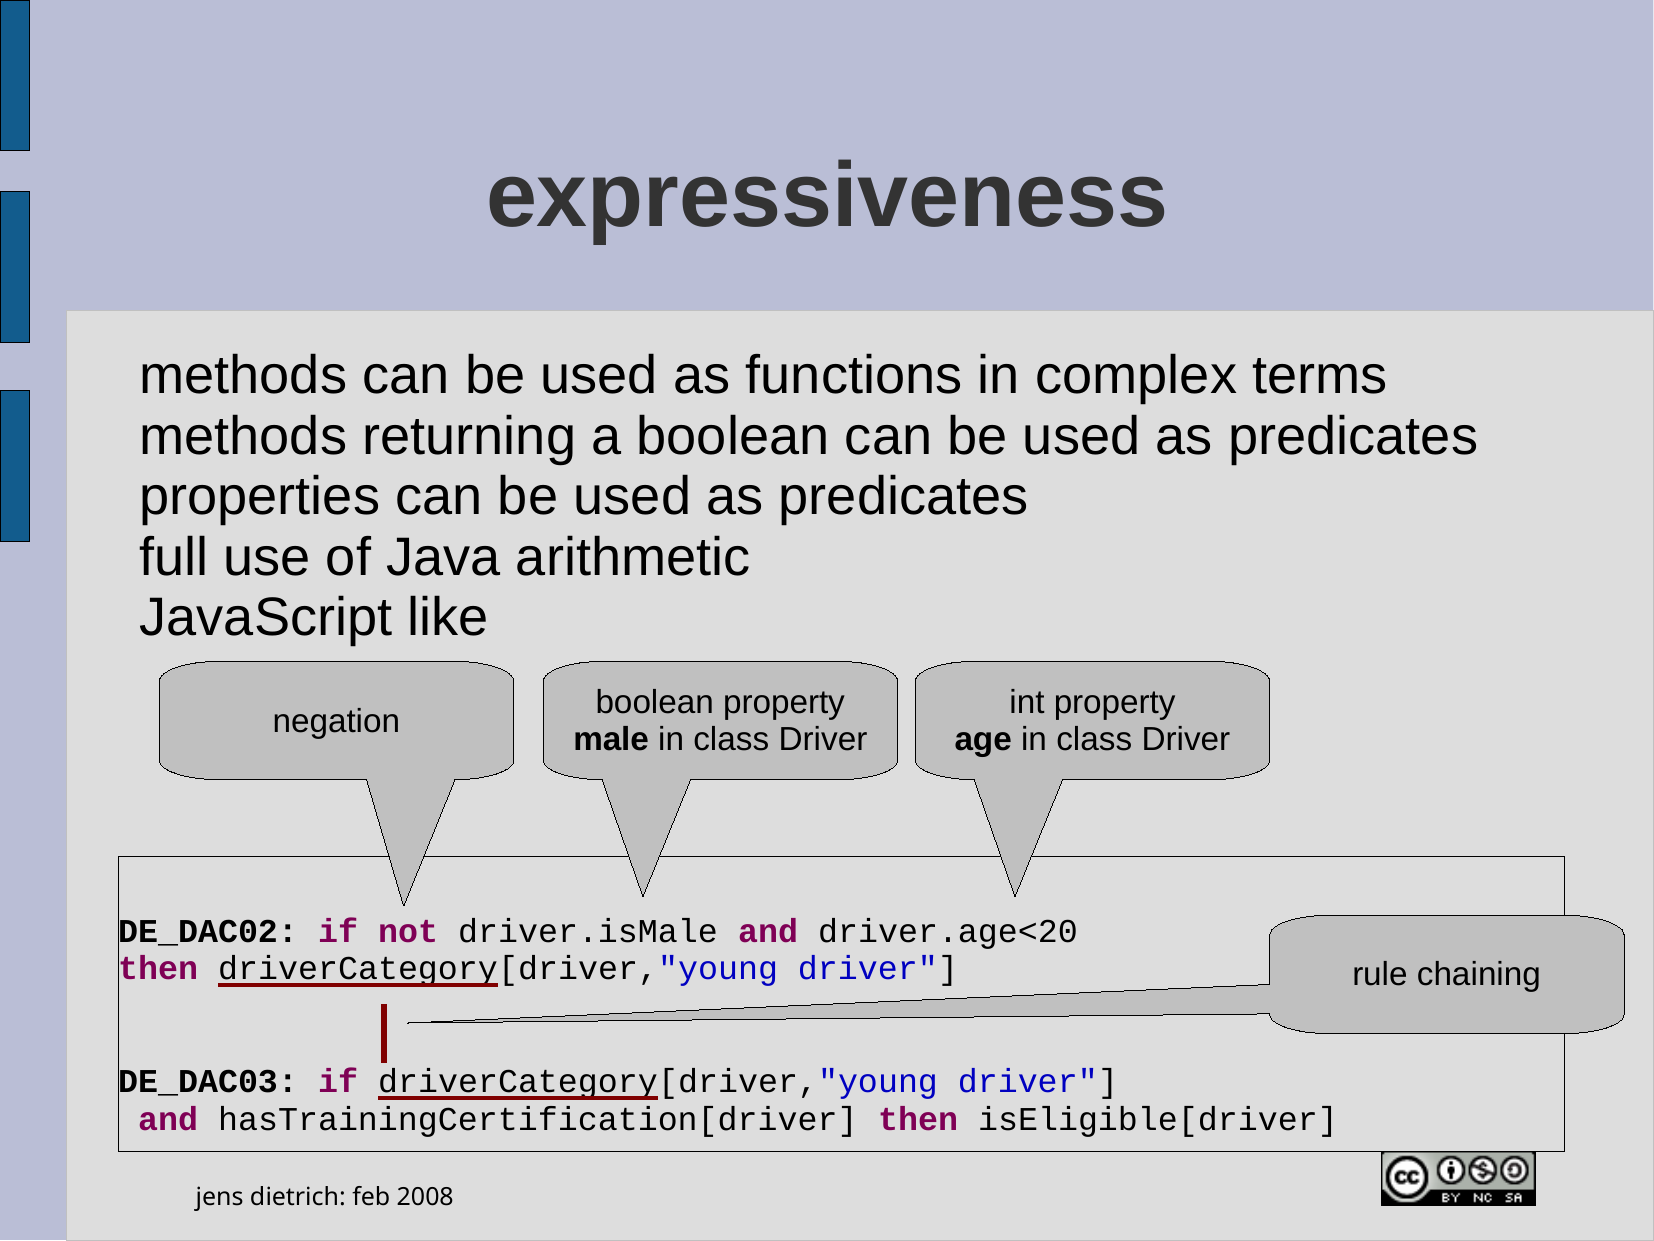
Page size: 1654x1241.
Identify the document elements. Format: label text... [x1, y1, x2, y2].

text_box rule chaining [407, 915, 1625, 1034]
text_box int property age in class Driver [915, 661, 1270, 897]
text_box negation [159, 661, 514, 906]
picture [1381, 1152, 1536, 1206]
list methods can be used as functions in complex terms methods returning a boolean can be used as predicates properties can be used as predicates full use of Java arithmetic JavaScript like [121, 344, 1534, 856]
text_box boolean property male in class Driver [543, 661, 898, 897]
title expressiveness [121, 91, 1534, 299]
text_box DE_DAC02: if not driver.isMale and driver.age<20 then driverCategory[driver,"young driver"] DE_DAC03: if driverCategory[driver,"young driver"] and hasTrainingCertification[driver] then isEligible[driver] [118, 856, 1565, 1152]
